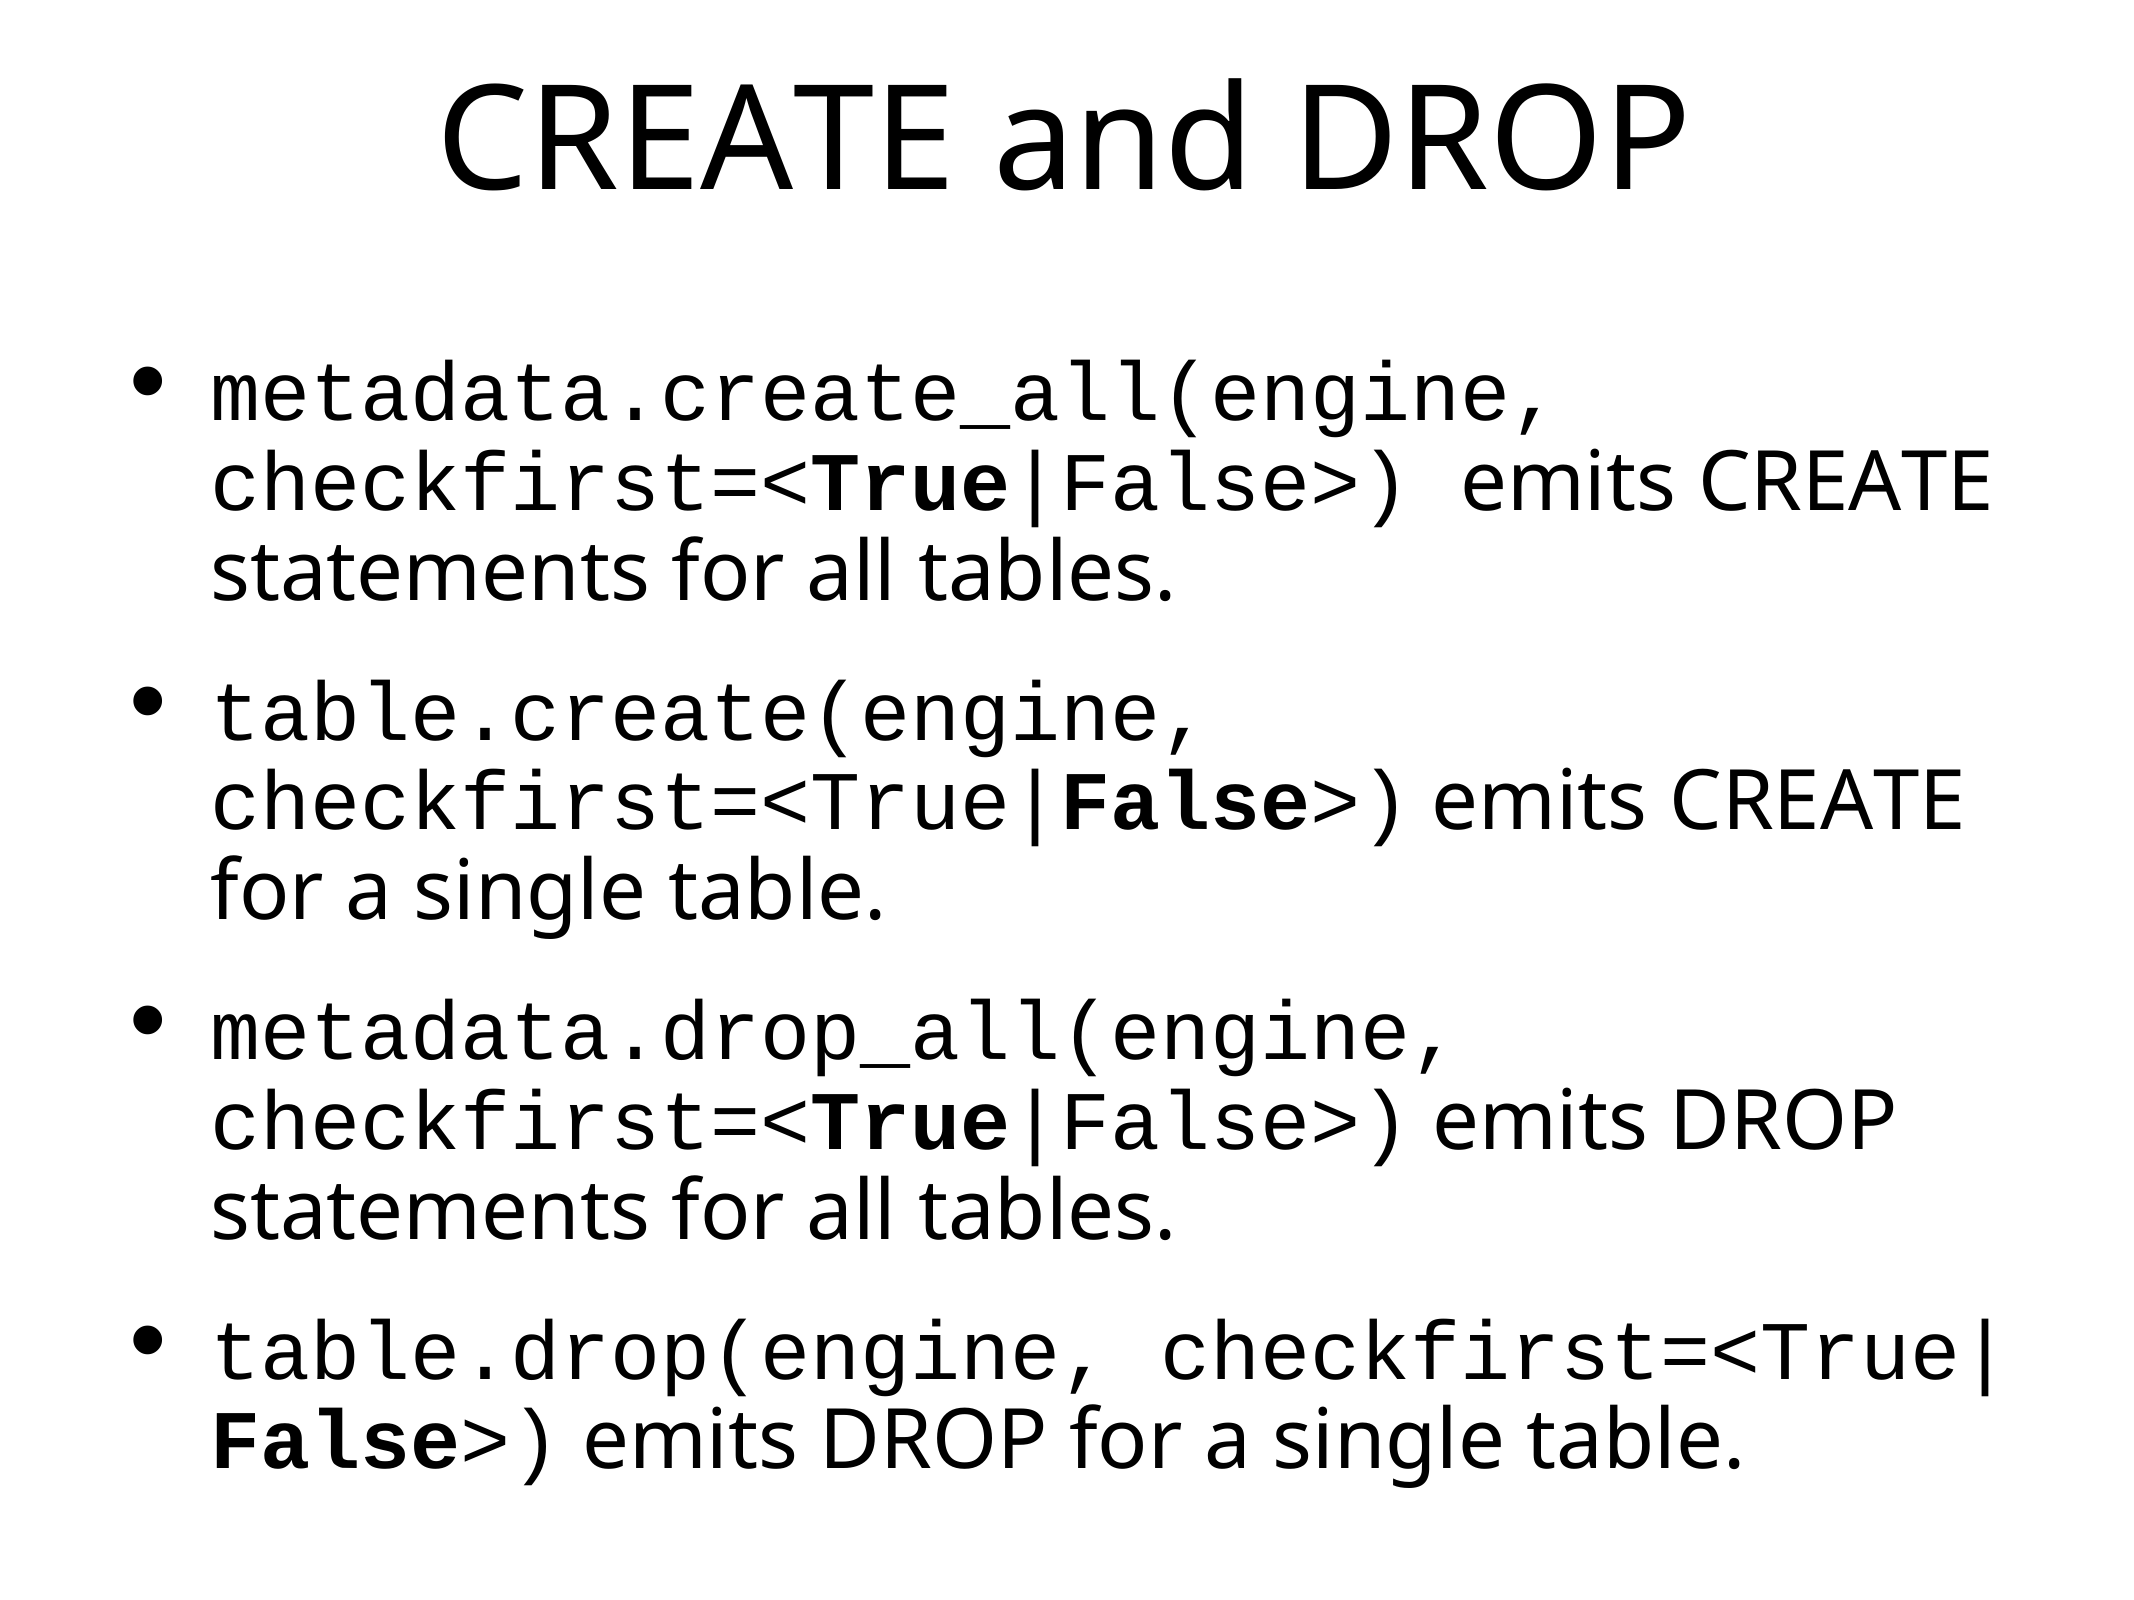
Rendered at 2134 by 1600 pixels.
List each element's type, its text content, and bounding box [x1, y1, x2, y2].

title CREATE and DROP [60, 41, 2069, 244]
list metadata.create_all(engine, checkfirst=<True|False>) emits CREATE statements for all tables. table.create(engine, checkfirst=<True|False>) emits CREATE for a single table. metadata.drop_all(engine, checkfirst=<True|False>) emits DROP statements for all tables. table.drop(engine, checkfirst=<True|False>) emits DROP for a single table. [56, 281, 2065, 1555]
